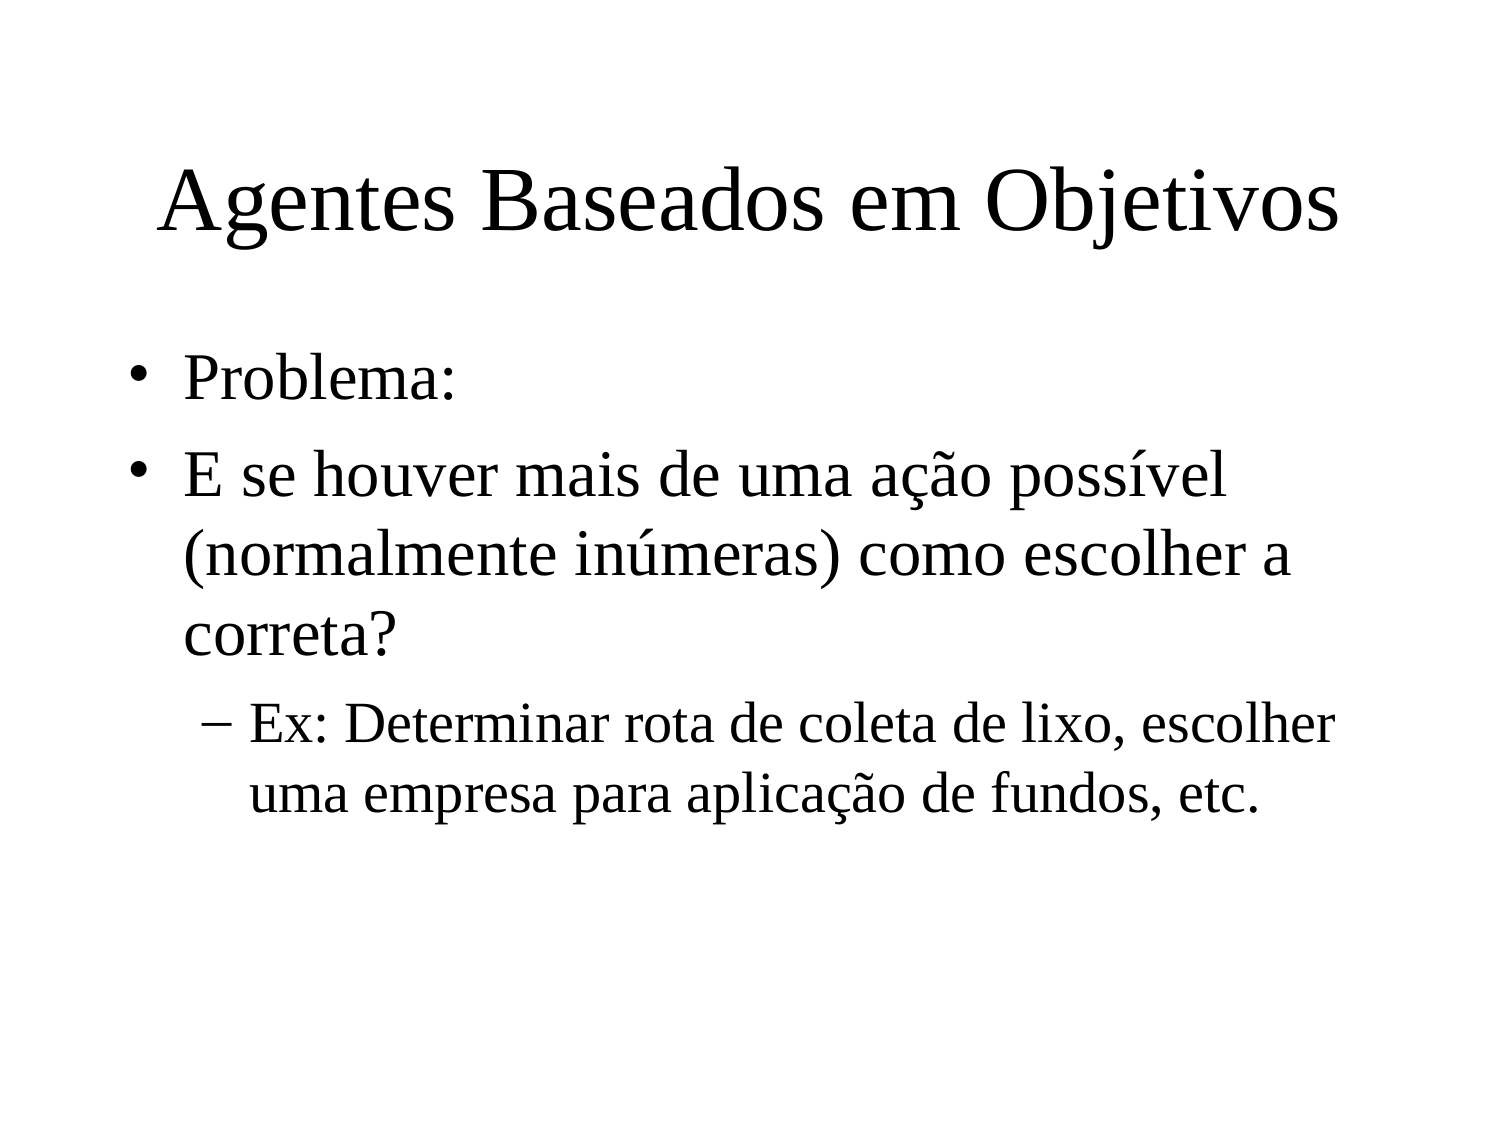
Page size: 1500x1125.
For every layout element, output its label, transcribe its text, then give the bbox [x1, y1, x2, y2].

title Agentes Baseados em Objetivos [112, 99, 1388, 288]
list Problema: E se houver mais de uma ação possível (normalmente inúmeras) como escolher a correta? Ex: Determinar rota de coleta de lixo, escolher uma empresa para aplicação de fundos, etc. [112, 324, 1388, 1001]
